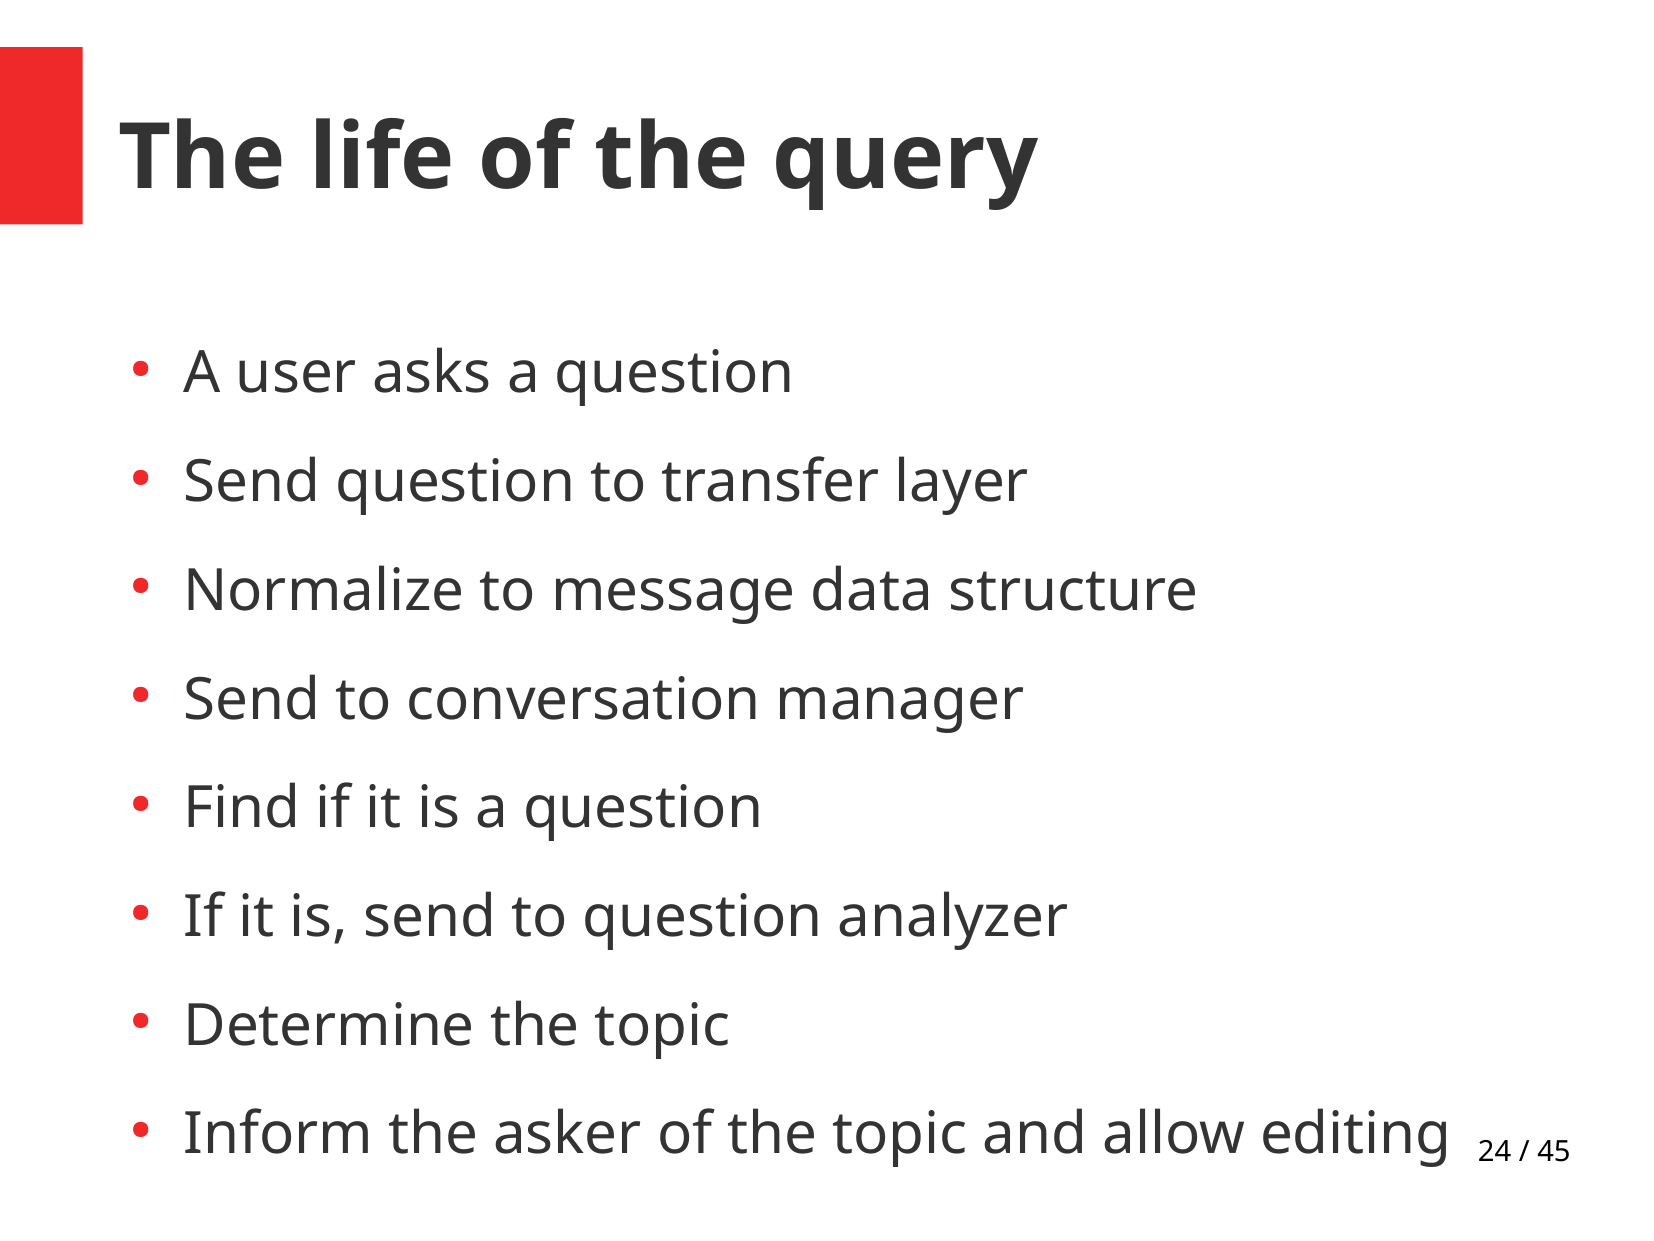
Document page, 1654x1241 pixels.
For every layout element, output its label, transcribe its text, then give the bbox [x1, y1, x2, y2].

title The life of the query [118, 49, 1571, 257]
list A user asks a question Send question to transfer layer Normalize to message data structure Send to conversation manager Find if it is a question If it is, send to question analyzer Determine the topic Inform the asker of the topic and allow editing [112, 330, 1531, 1051]
